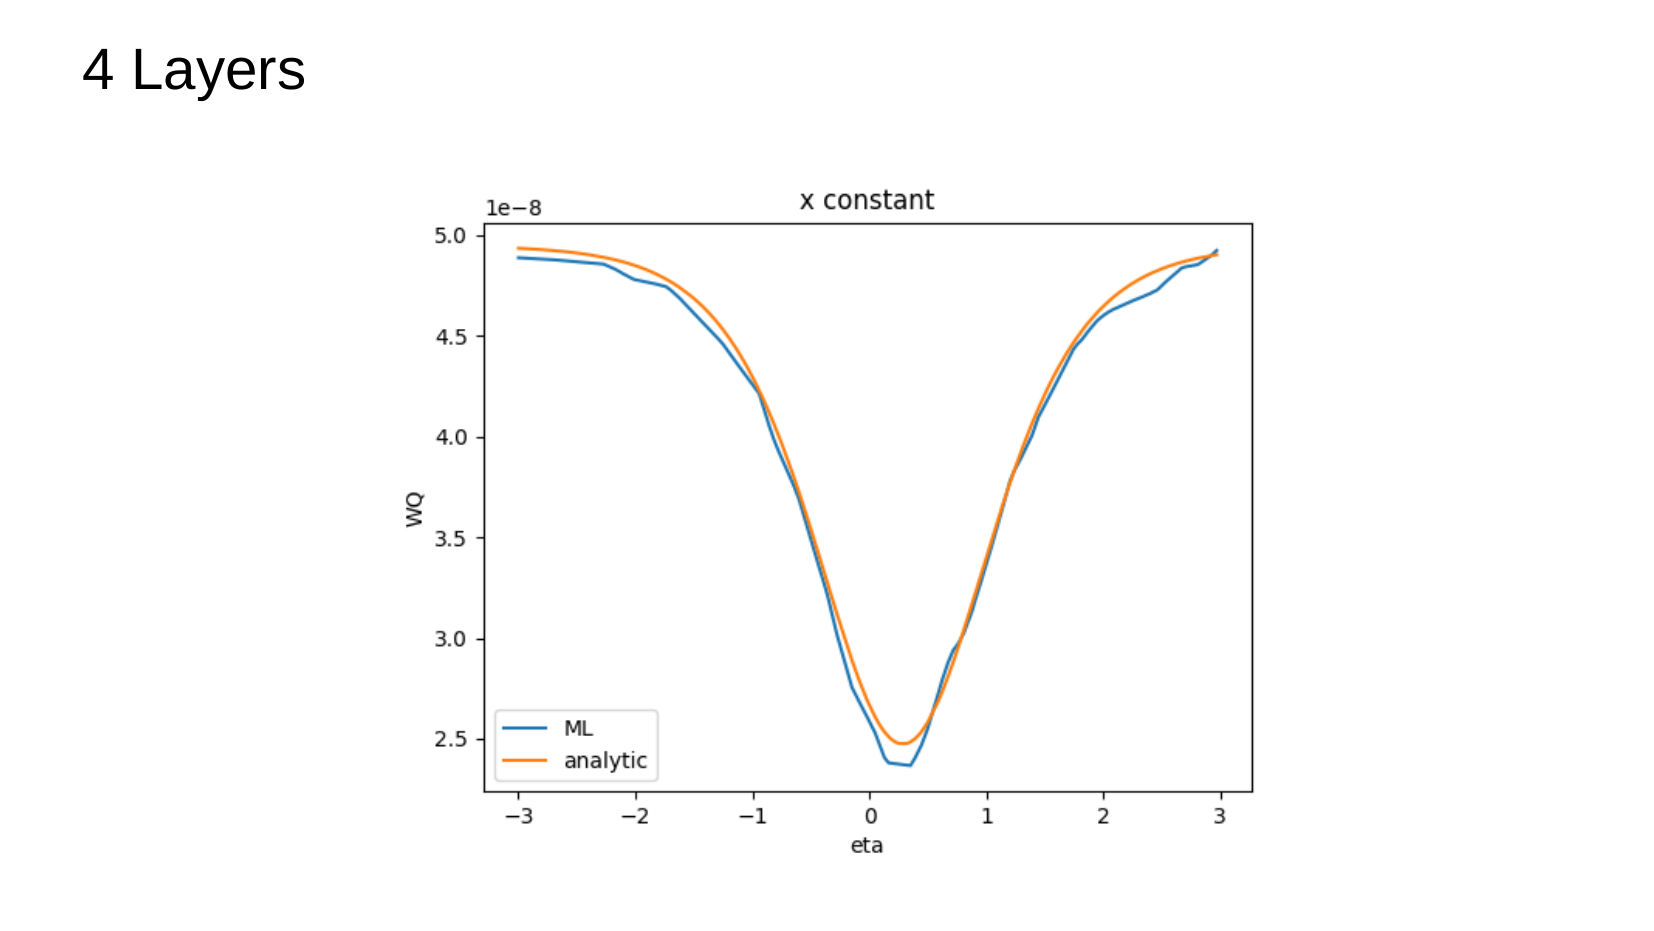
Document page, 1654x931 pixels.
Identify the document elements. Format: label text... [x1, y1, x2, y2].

picture [360, 134, 1351, 874]
title 4 Layers [82, 37, 1571, 193]
